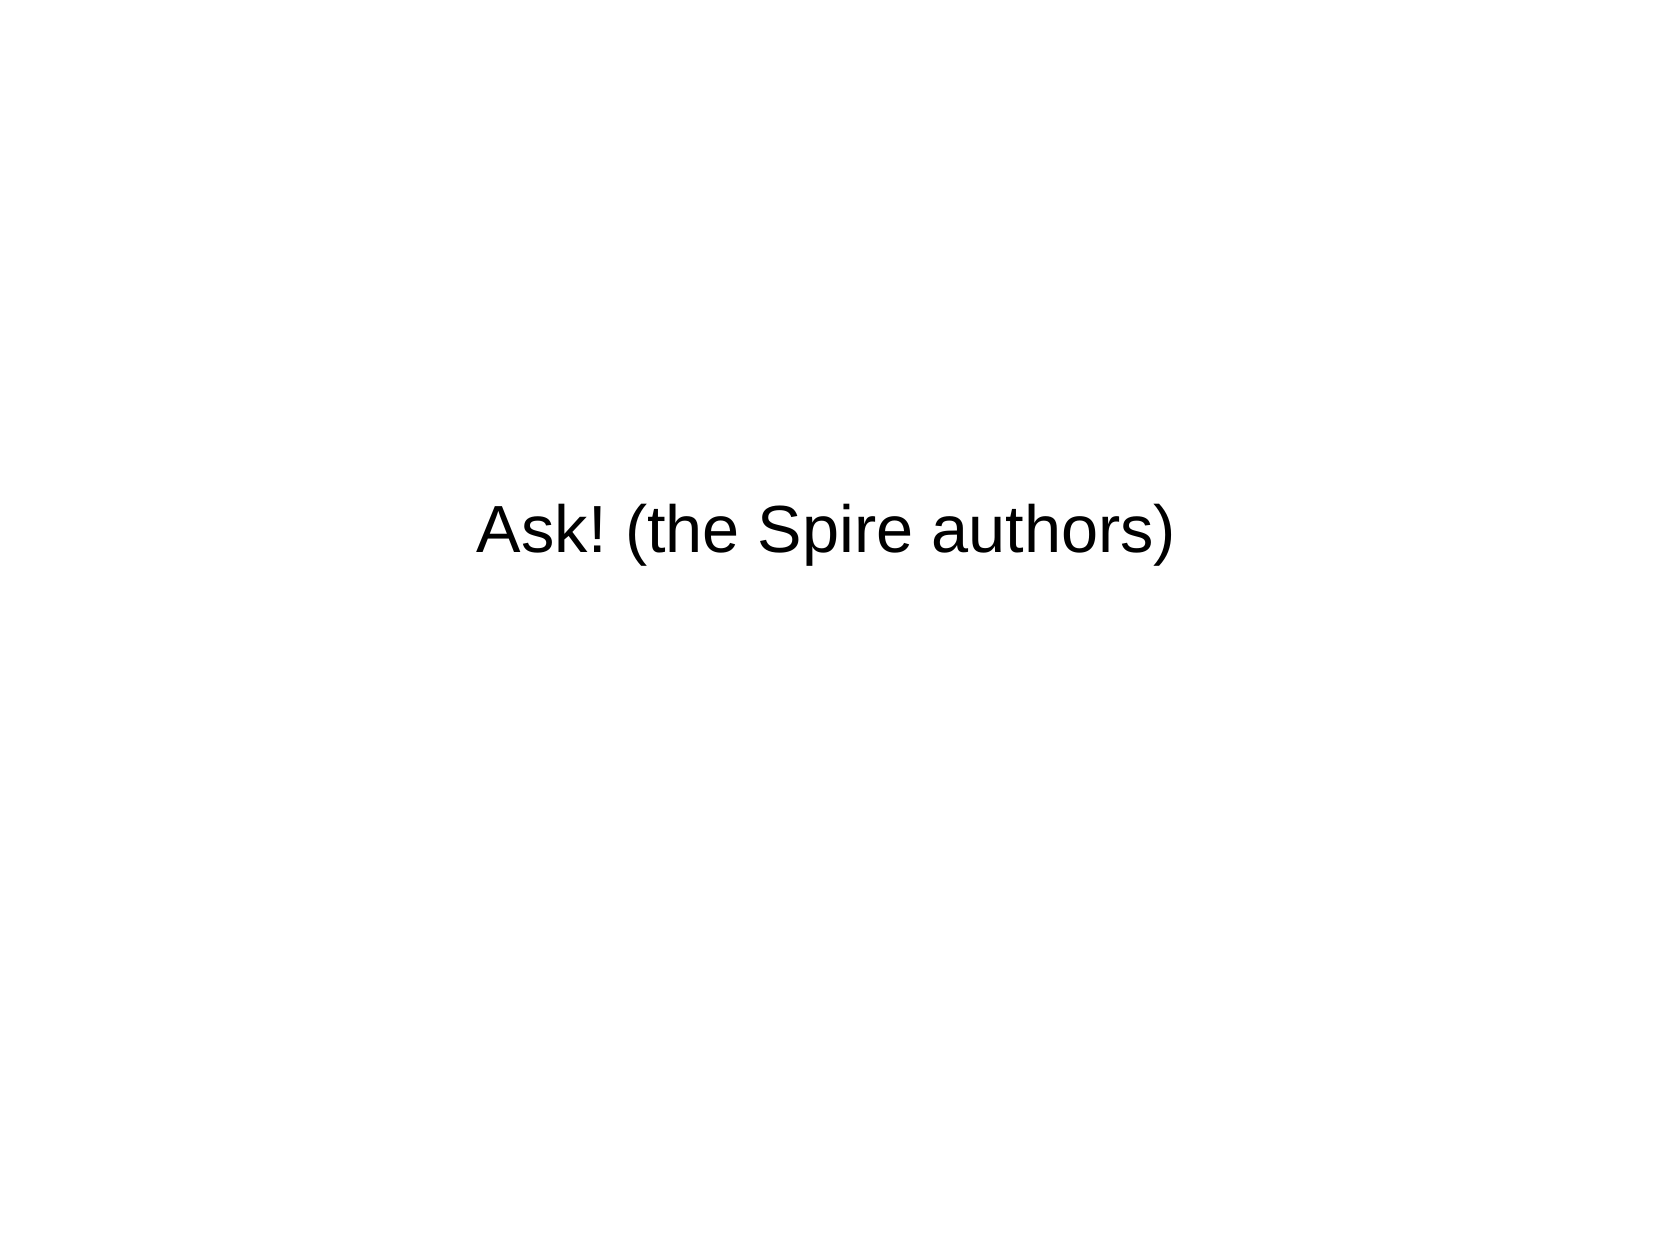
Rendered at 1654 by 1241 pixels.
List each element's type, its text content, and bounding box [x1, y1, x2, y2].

subtitle Ask! (the Spire authors) [82, 49, 1571, 1010]
